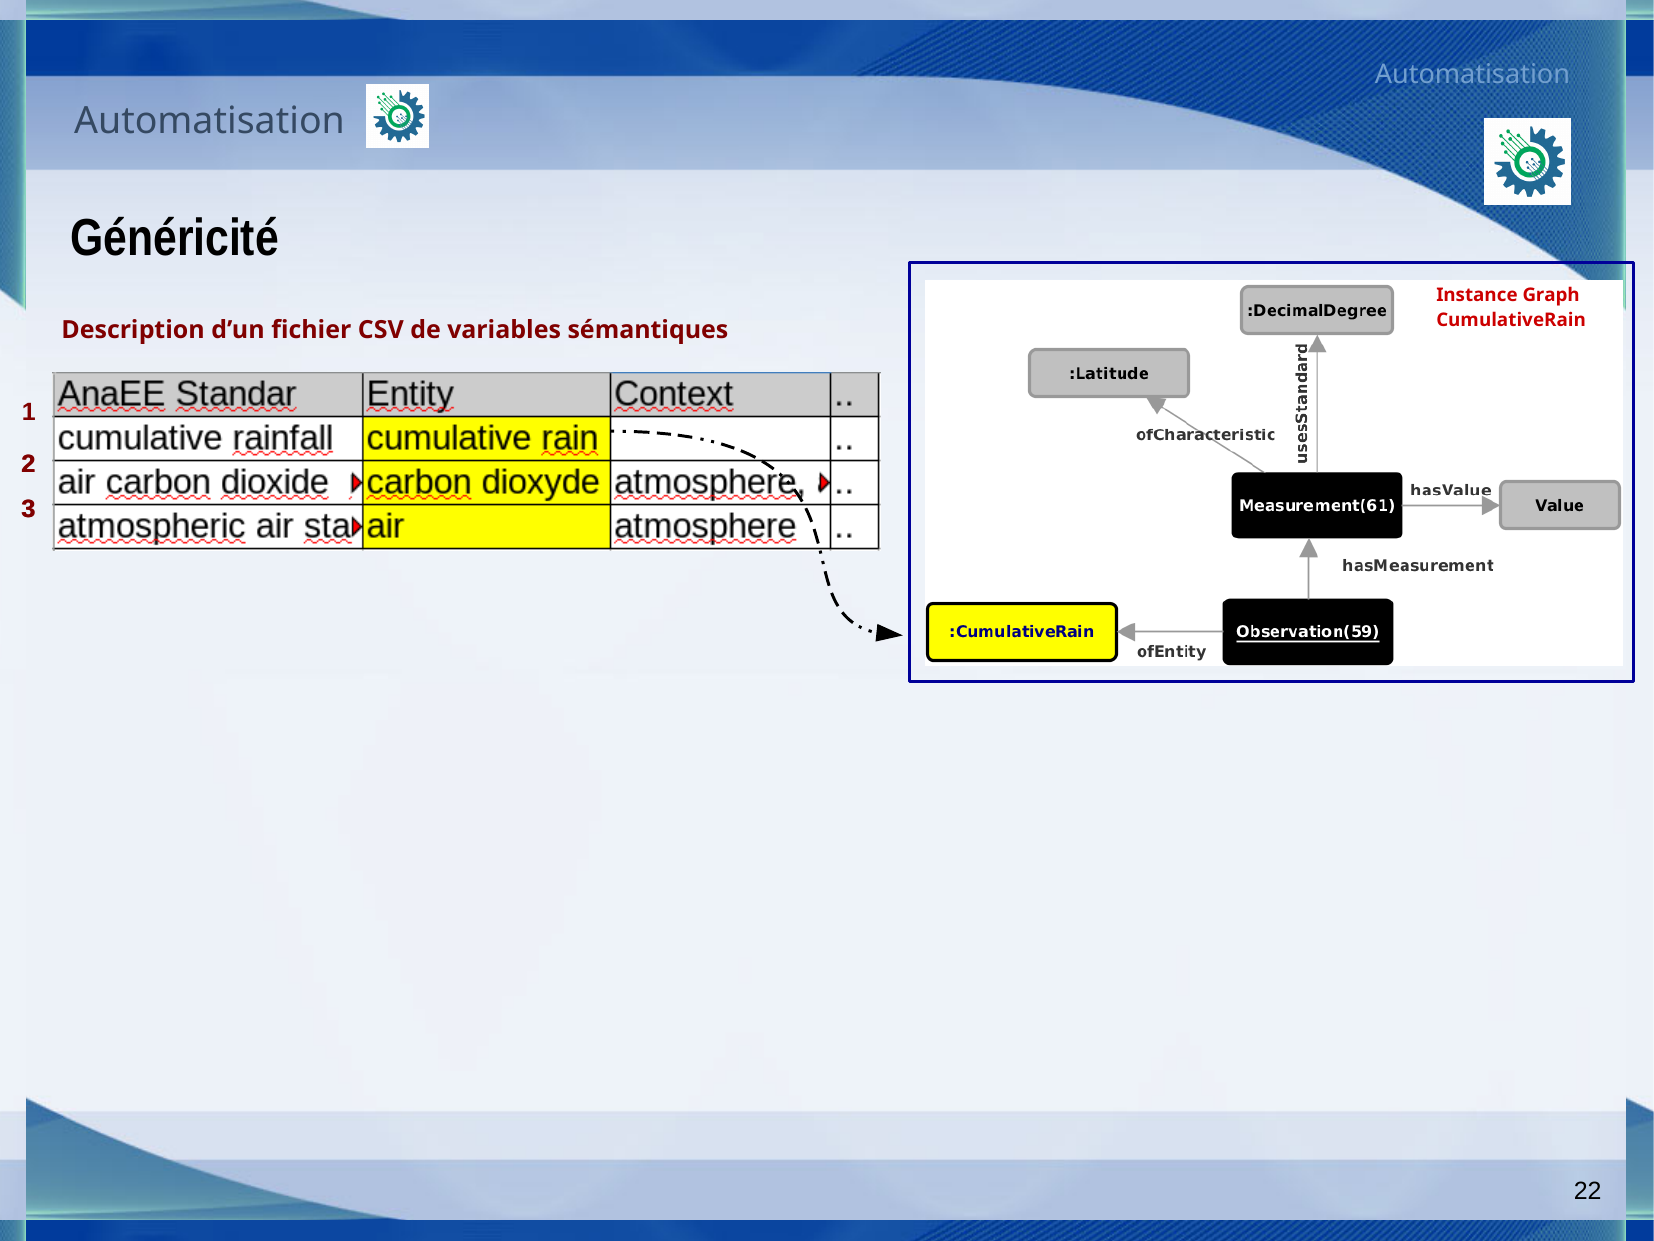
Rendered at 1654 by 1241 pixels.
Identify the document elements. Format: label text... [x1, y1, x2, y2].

text_box 2 [6, 440, 52, 485]
text_box 1 [7, 387, 52, 436]
picture [0, 0, 1654, 1241]
text_box 22 [1559, 1169, 1625, 1213]
text_box Description d’un fichier CSV de variables sémantiques [46, 306, 863, 366]
text_box Généricité [58, 206, 644, 291]
text_box Automatisation [1360, 47, 1607, 95]
text_box Instance Graph CumulativeRain [1421, 273, 1642, 441]
title Automatisation [41, 89, 378, 148]
text_box 3 [6, 485, 52, 533]
